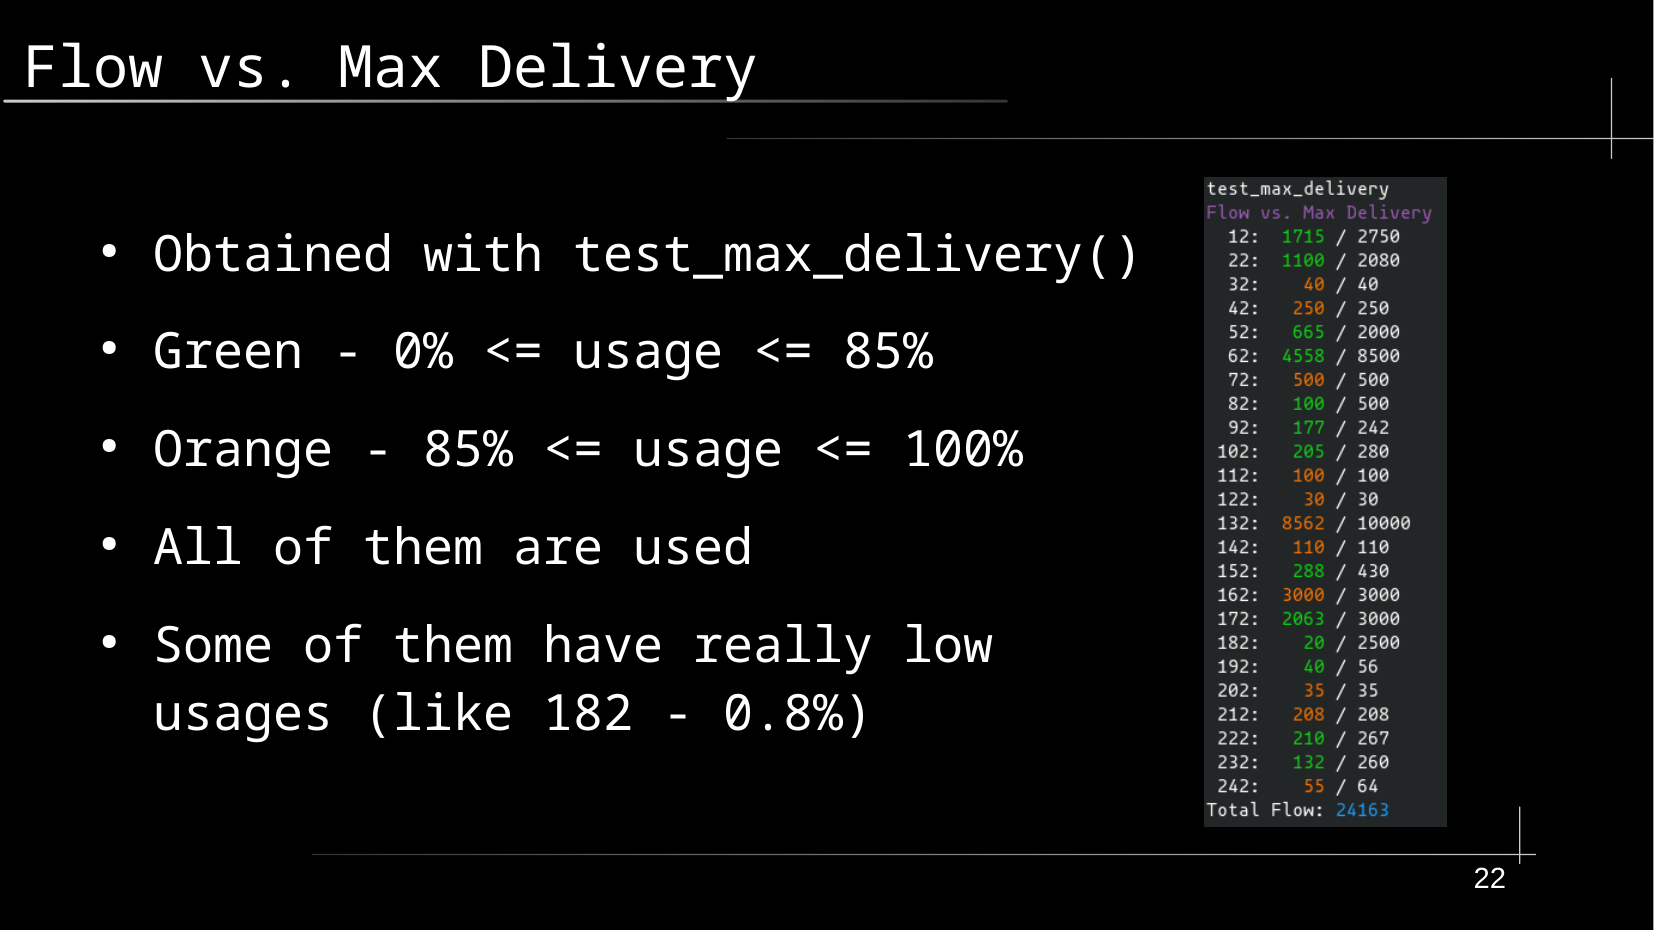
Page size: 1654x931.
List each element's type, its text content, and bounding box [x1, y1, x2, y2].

title Flow vs. Max Delivery [23, 11, 1589, 119]
list Obtained with test_max_delivery() Green - 0% <= usage <= 85% Orange - 85% <= usage <= 100% All of them are used Some of them have really low usages (like 182 - 0.8%) [82, 217, 1152, 758]
picture [1204, 177, 1447, 827]
